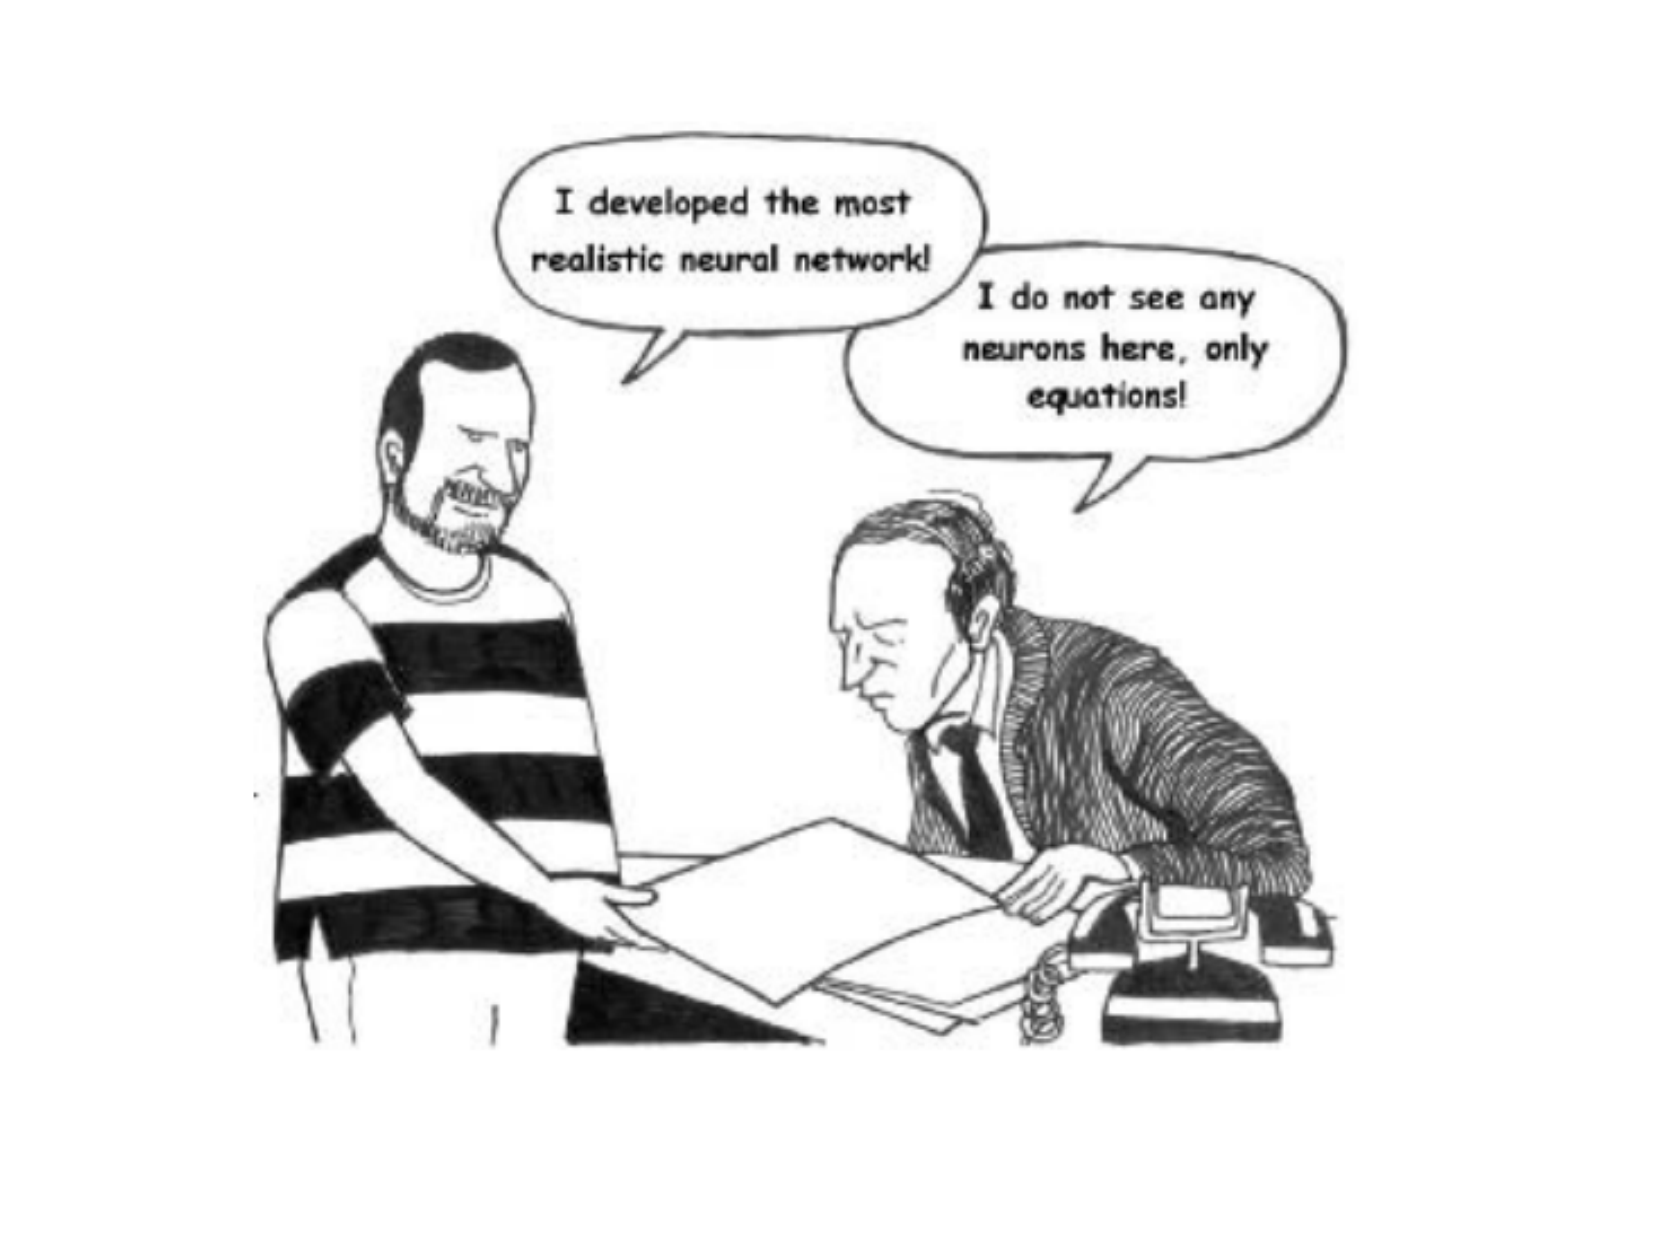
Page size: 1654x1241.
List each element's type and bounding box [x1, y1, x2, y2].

picture [210, 82, 1444, 1096]
